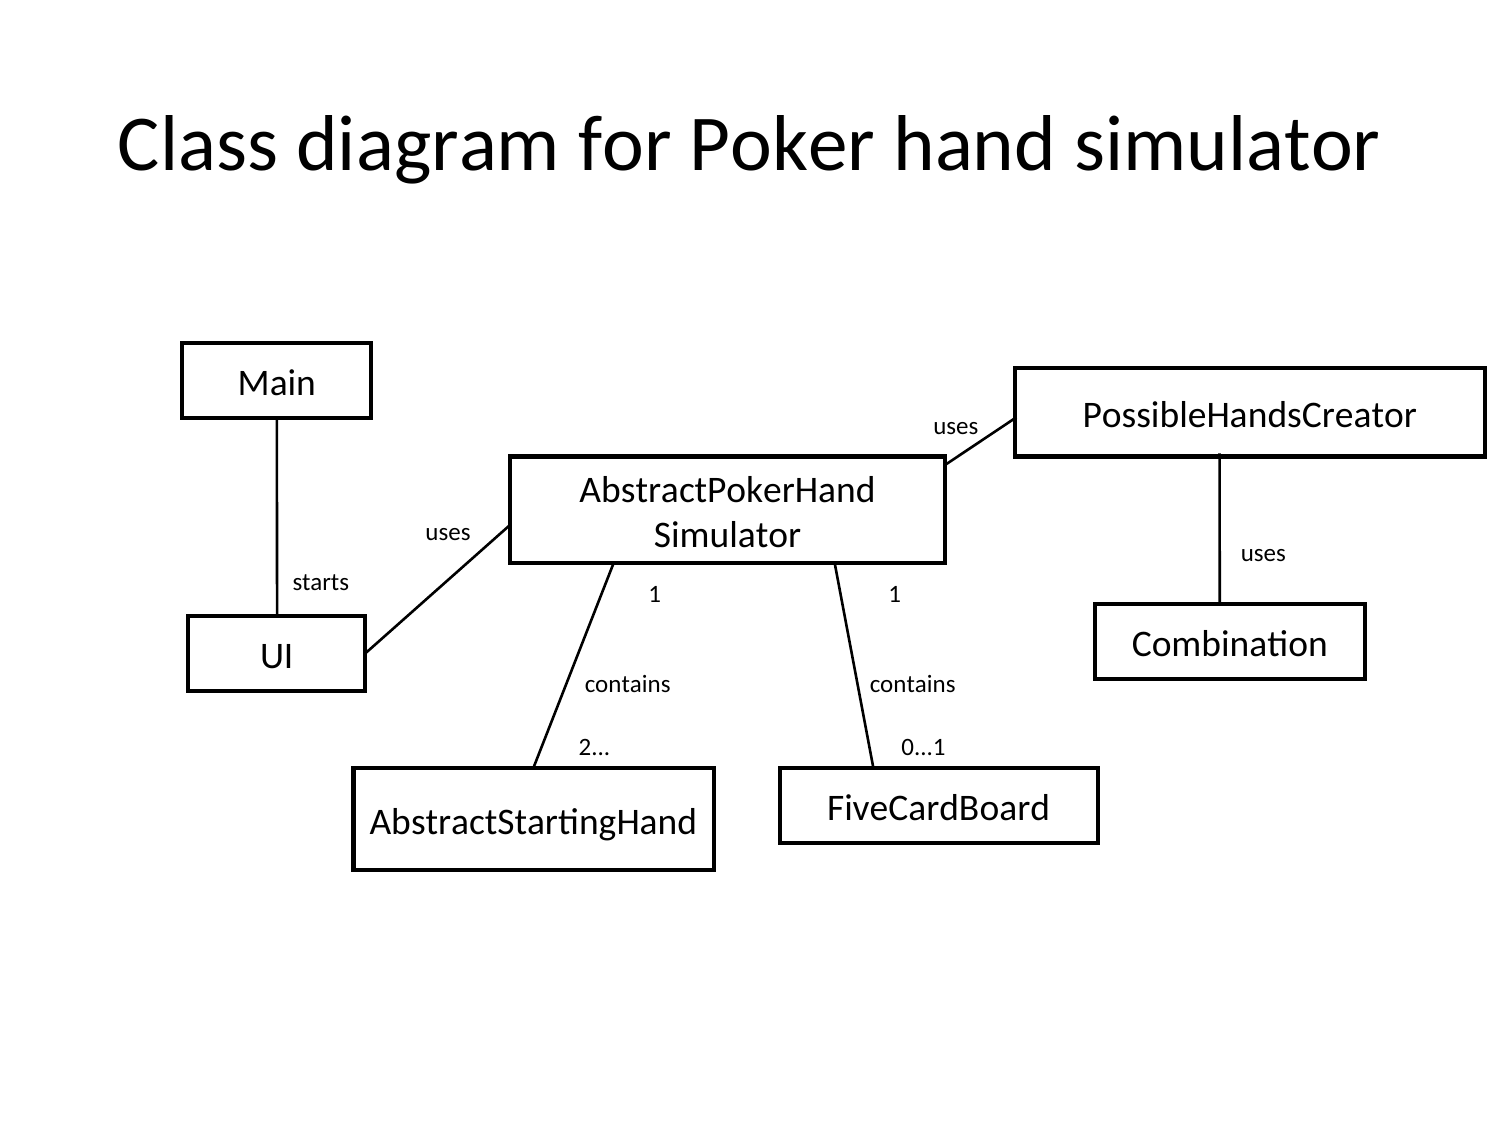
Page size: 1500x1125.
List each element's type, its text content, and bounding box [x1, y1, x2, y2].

text_box starts [277, 557, 365, 603]
text_box uses [1226, 528, 1301, 575]
text_box UI [188, 616, 366, 692]
text_box uses [918, 402, 994, 448]
text_box contains [570, 660, 706, 705]
text_box 1 [873, 569, 916, 616]
text_box Combination [1095, 603, 1365, 679]
text_box 2... [564, 722, 626, 769]
text_box AbstractPokerHand Simulator [510, 456, 946, 563]
text_box 1 [633, 569, 676, 616]
text_box FiveCardBoard [779, 768, 1098, 844]
text_box 0...1 [886, 722, 961, 769]
text_box Main [182, 342, 372, 418]
text_box uses [410, 507, 486, 553]
text_box AbstractStartingHand [353, 768, 714, 870]
text_box PossibleHandsCreator [1015, 368, 1485, 457]
text_box contains [855, 660, 999, 705]
text_box Class diagram for Poker hand simulator [75, 36, 1426, 242]
